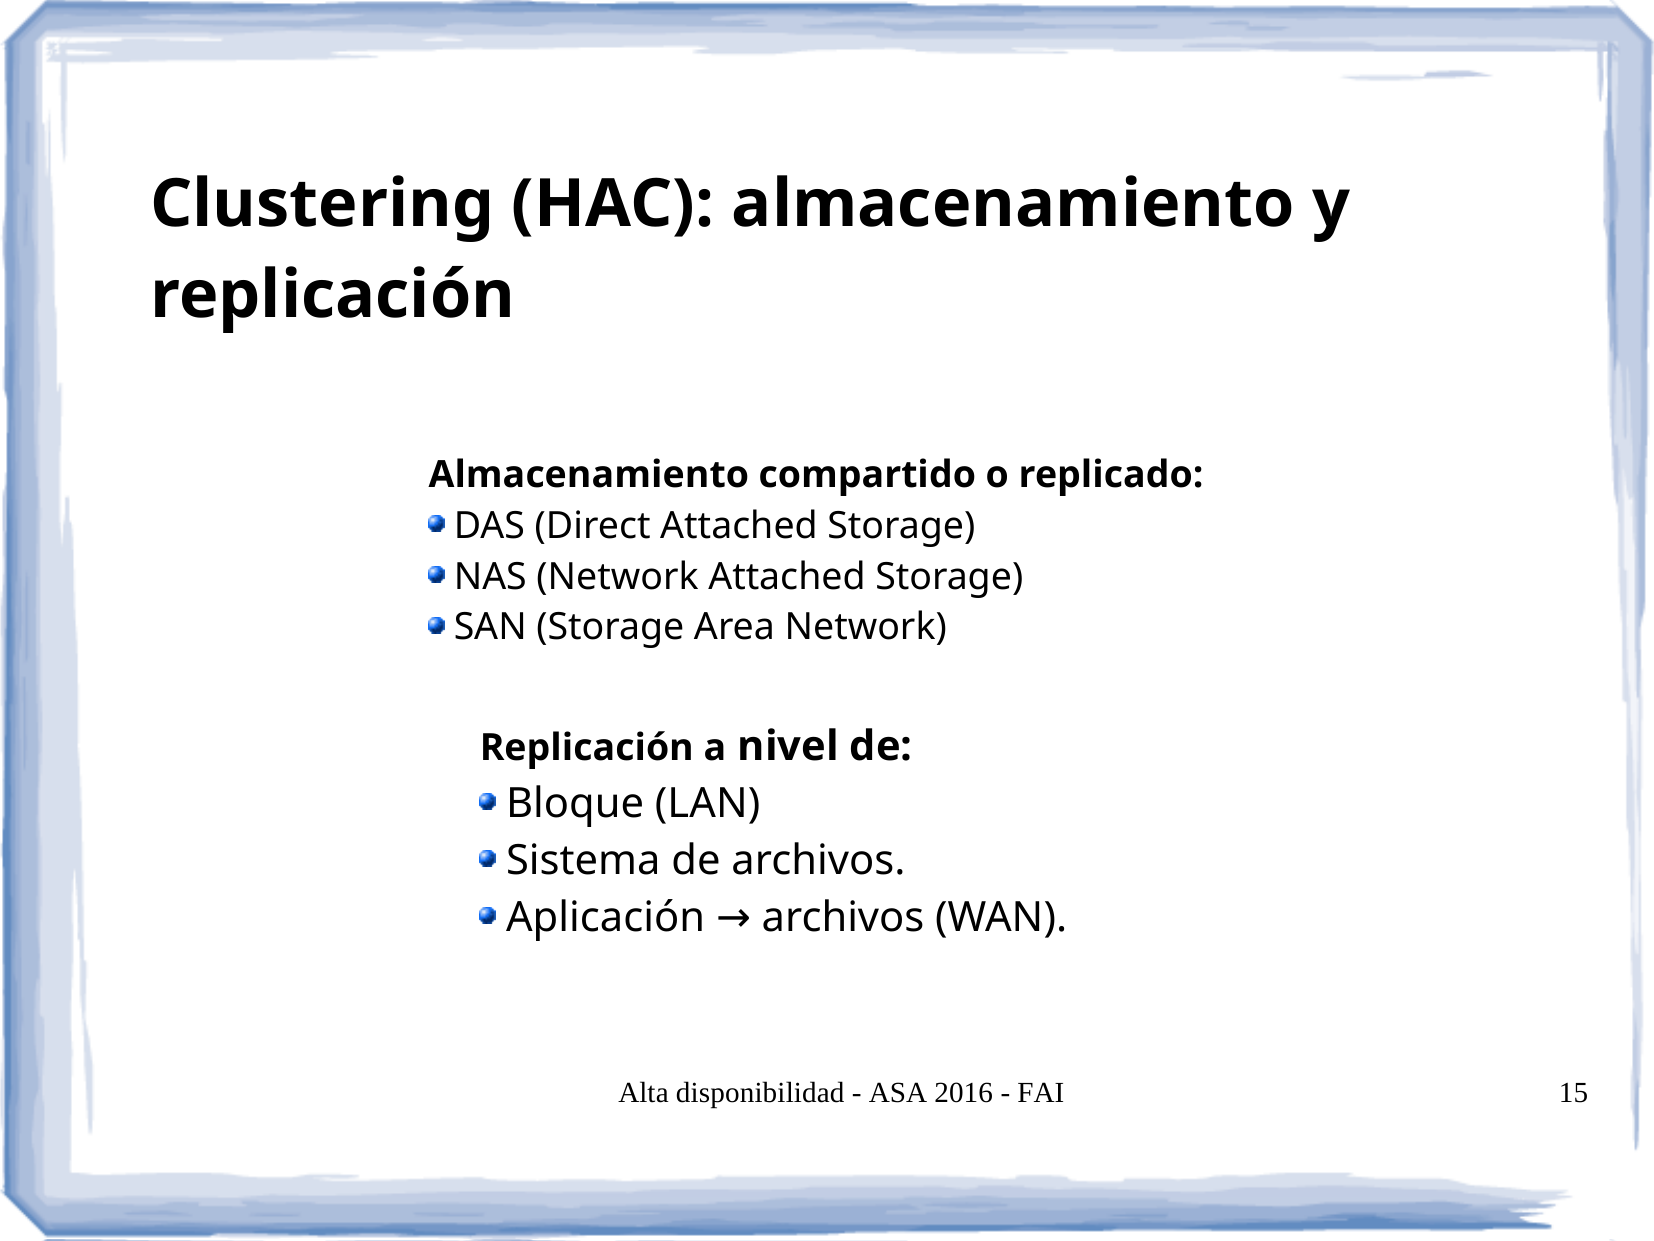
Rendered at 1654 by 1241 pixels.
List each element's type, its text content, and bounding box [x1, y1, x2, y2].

picture [0, 0, 1654, 1241]
text_box Clustering (HAC): almacenamiento y replicación [135, 147, 1344, 336]
text_box Almacenamiento compartido o replicado: DAS (Direct Attached Storage) NAS (Network Attached Storage) SAN (Storage Area Network) [413, 439, 1185, 650]
text_box Replicación a nivel de: Bloque (LAN) Sistema de archivos. Aplicación → archivos (WAN). [465, 708, 1093, 945]
